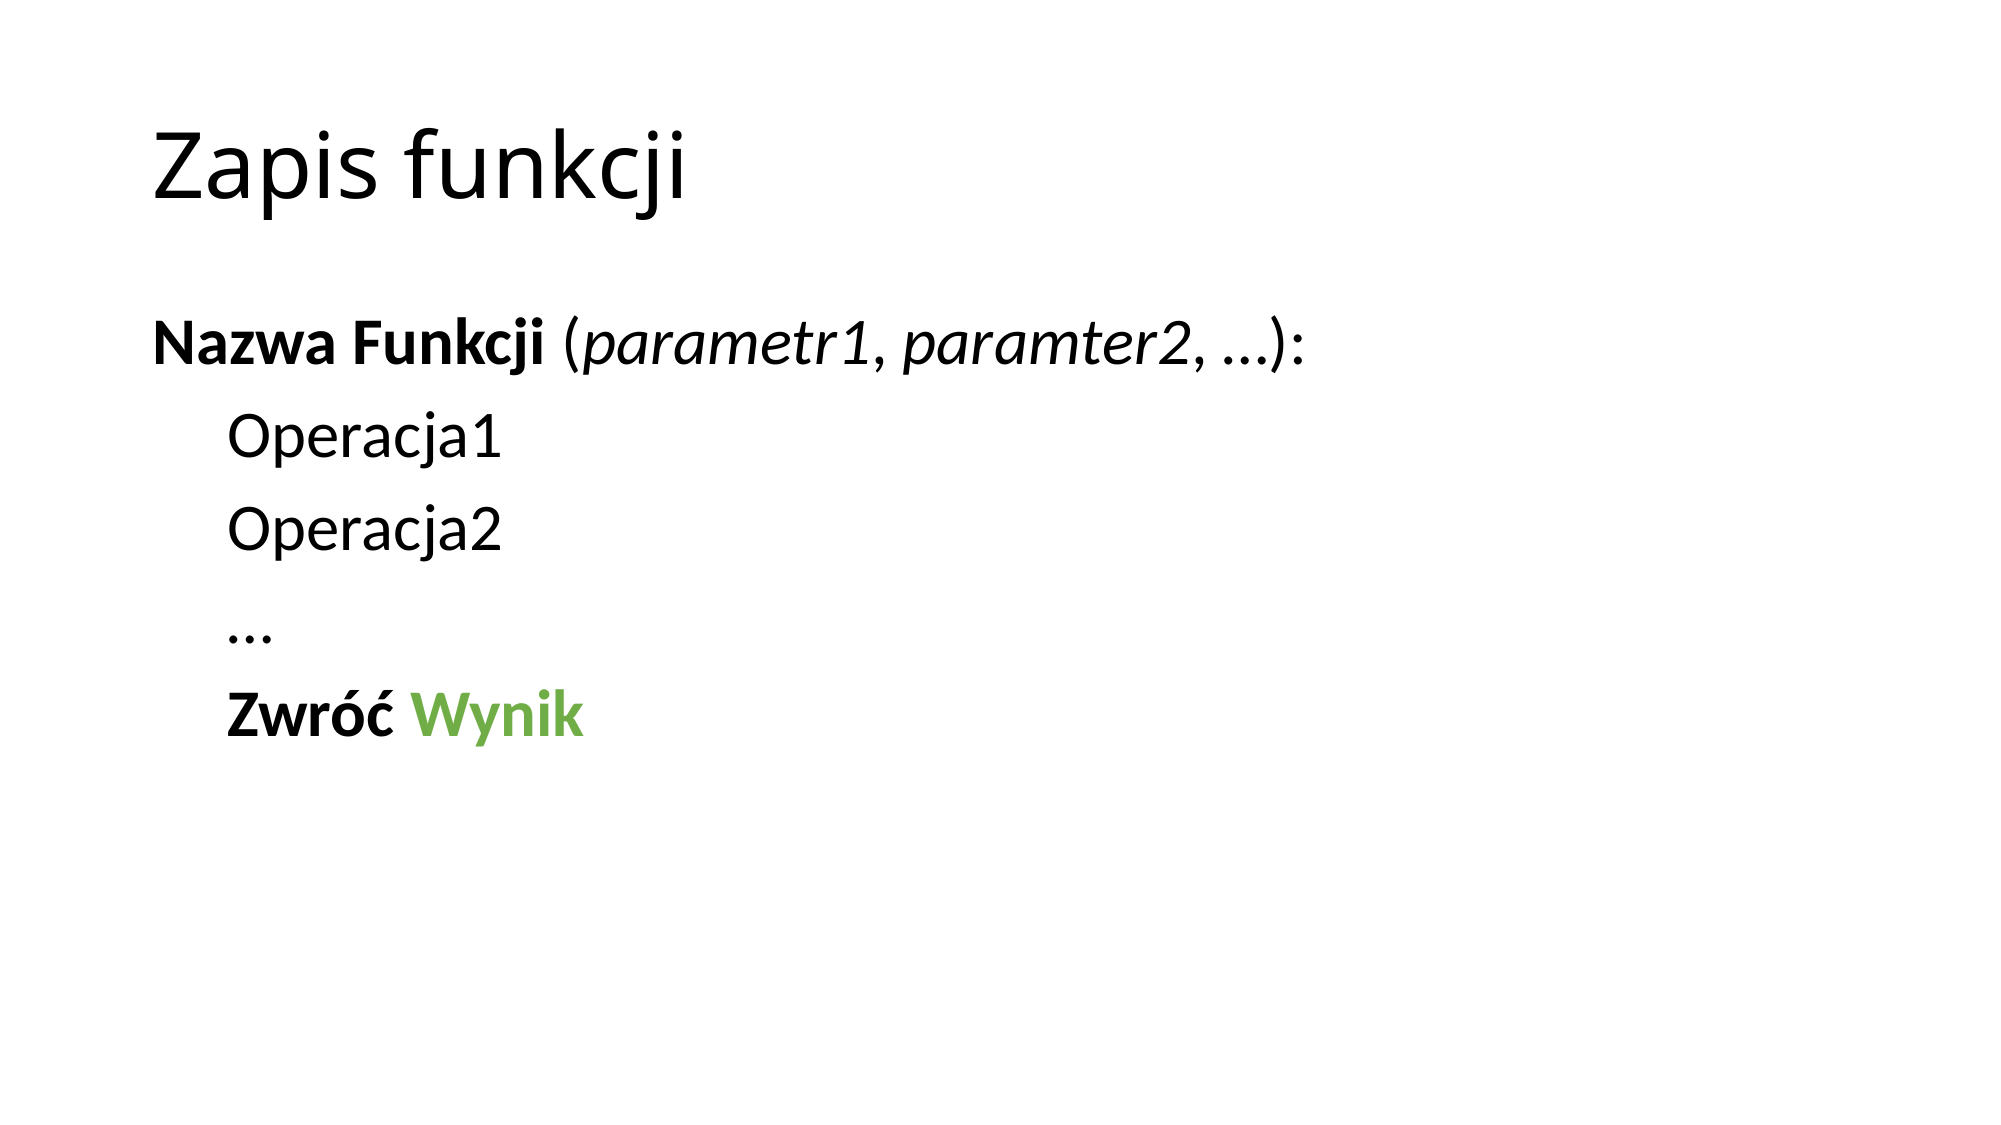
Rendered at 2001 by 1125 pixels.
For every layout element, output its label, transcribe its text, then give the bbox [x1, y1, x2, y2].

title Zapis funkcji [137, 59, 1863, 278]
list Nazwa Funkcji (parametr1, paramter2, …): Operacja1 Operacja2 … Zwróć Wynik [137, 299, 1863, 1014]
